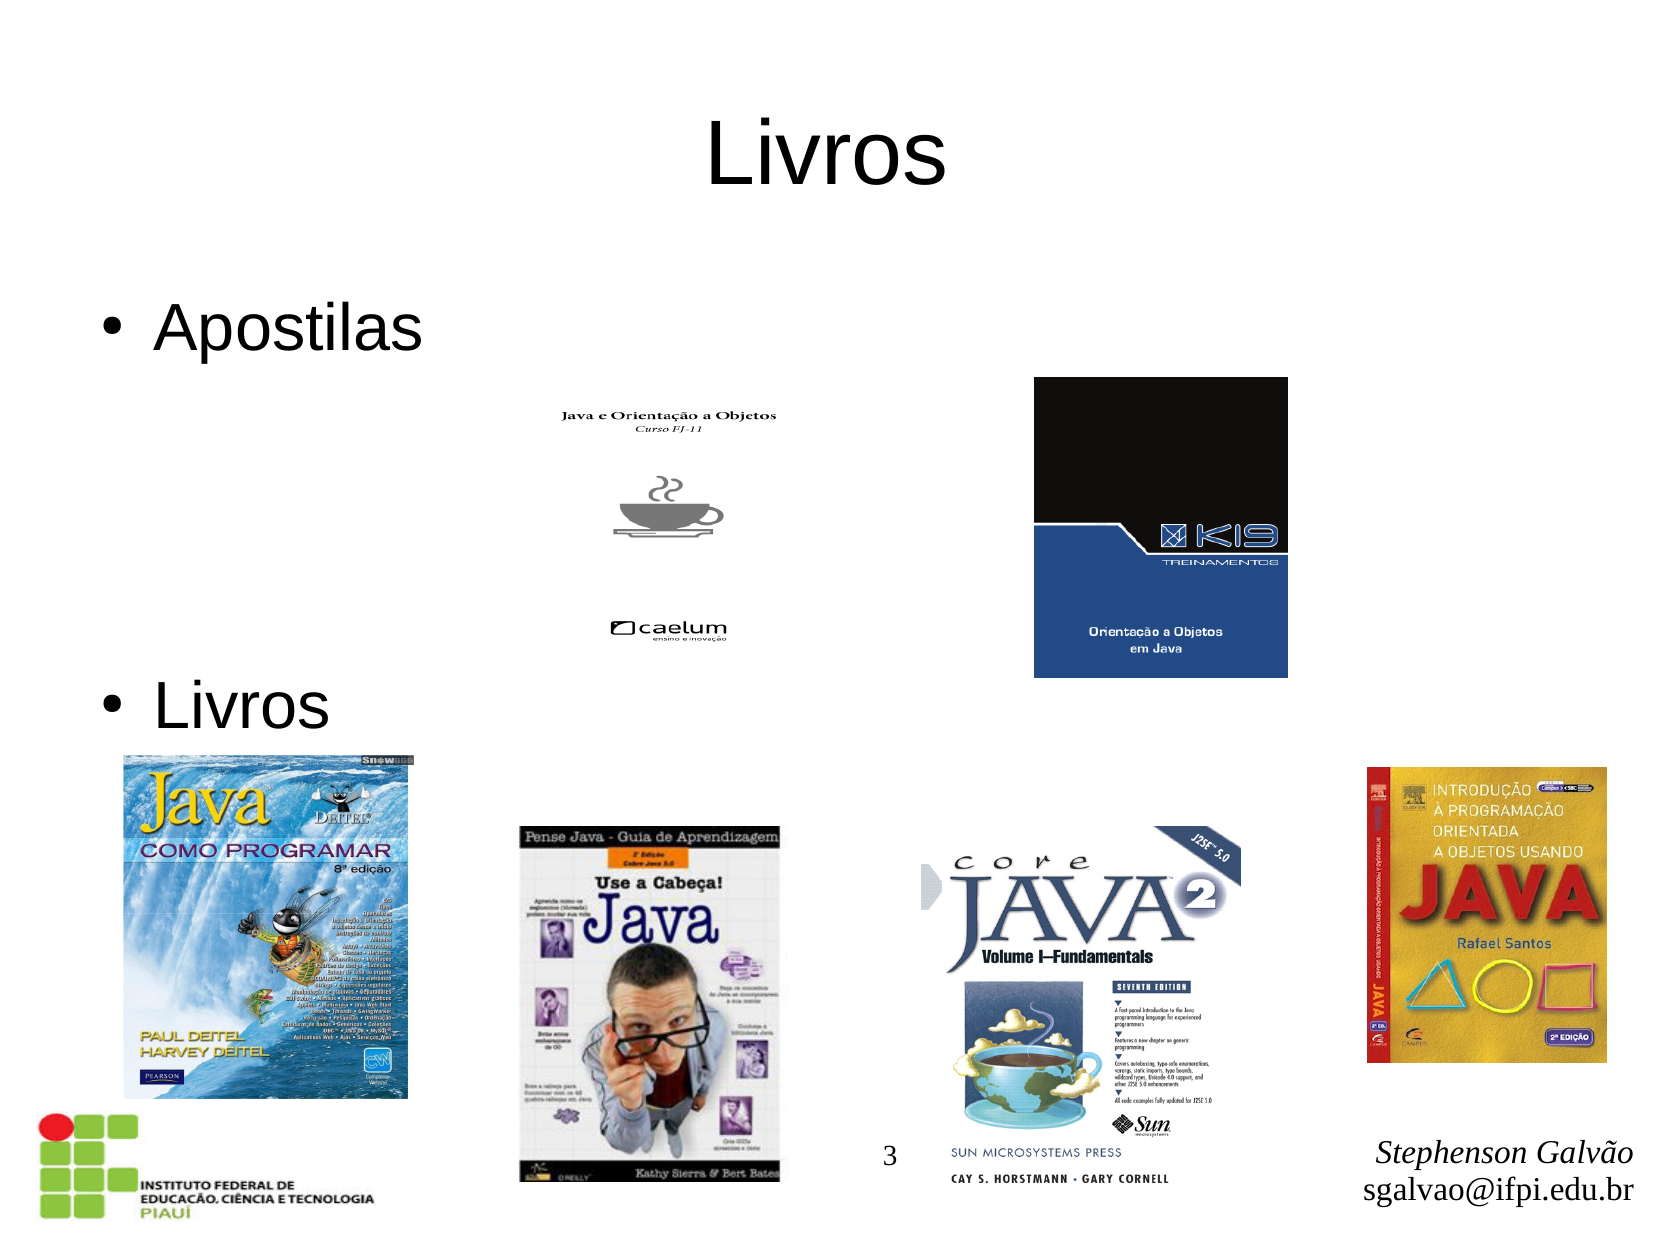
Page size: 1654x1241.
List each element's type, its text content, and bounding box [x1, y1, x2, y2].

list Livros [82, 668, 1538, 804]
list Apostilas [82, 290, 1538, 426]
picture [118, 755, 414, 1099]
picture [471, 826, 839, 1182]
picture [1034, 377, 1288, 668]
picture [36, 1110, 378, 1229]
picture [1367, 767, 1607, 1063]
picture [921, 826, 1241, 1205]
picture [526, 389, 792, 649]
title Livros [82, 49, 1571, 257]
